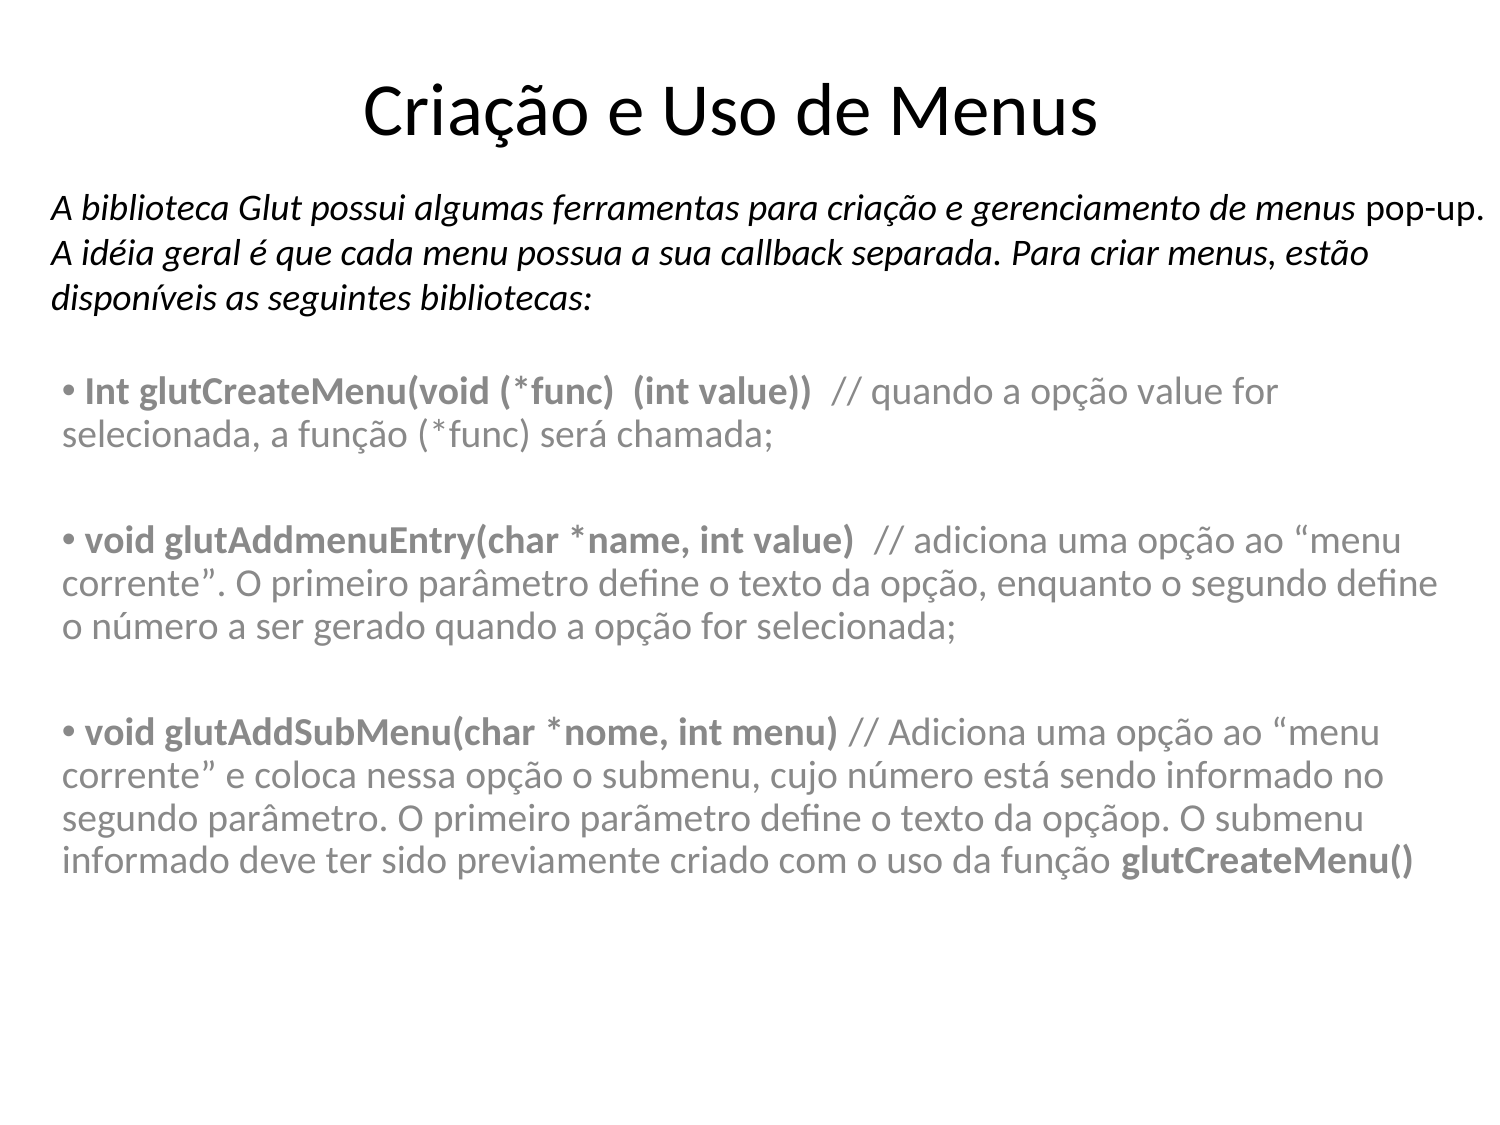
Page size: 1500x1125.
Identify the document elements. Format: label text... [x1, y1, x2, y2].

text_box Int glutCreateMenu(void (*func) (int value)) // quando a opção value for selecionada, a função (*func) será chamada; void glutAddmenuEntry(char *name, int value) // adiciona uma opção ao “menu corrente”. O primeiro parâmetro define o texto da opção, enquanto o segundo define o número a ser gerado quando a opção for selecionada; void glutAddSubMenu(char *nome, int menu) // Adiciona uma opção ao “menu corrente” e coloca nessa opção o submenu, cujo número está sendo informado no segundo parâmetro. O primeiro parãmetro define o texto da opçãop. O submenu informado deve ter sido previamente criado com o uso da função glutCreateMenu() [46, 363, 1465, 1081]
text_box A biblioteca Glut possui algumas ferramentas para criação e gerenciamento de menus pop-up. A idéia geral é que cada menu possua a sua callback separada. Para criar menus, estão disponíveis as seguintes bibliotecas: [36, 175, 1500, 327]
title Criação e Uso de Menus [93, 46, 1369, 165]
